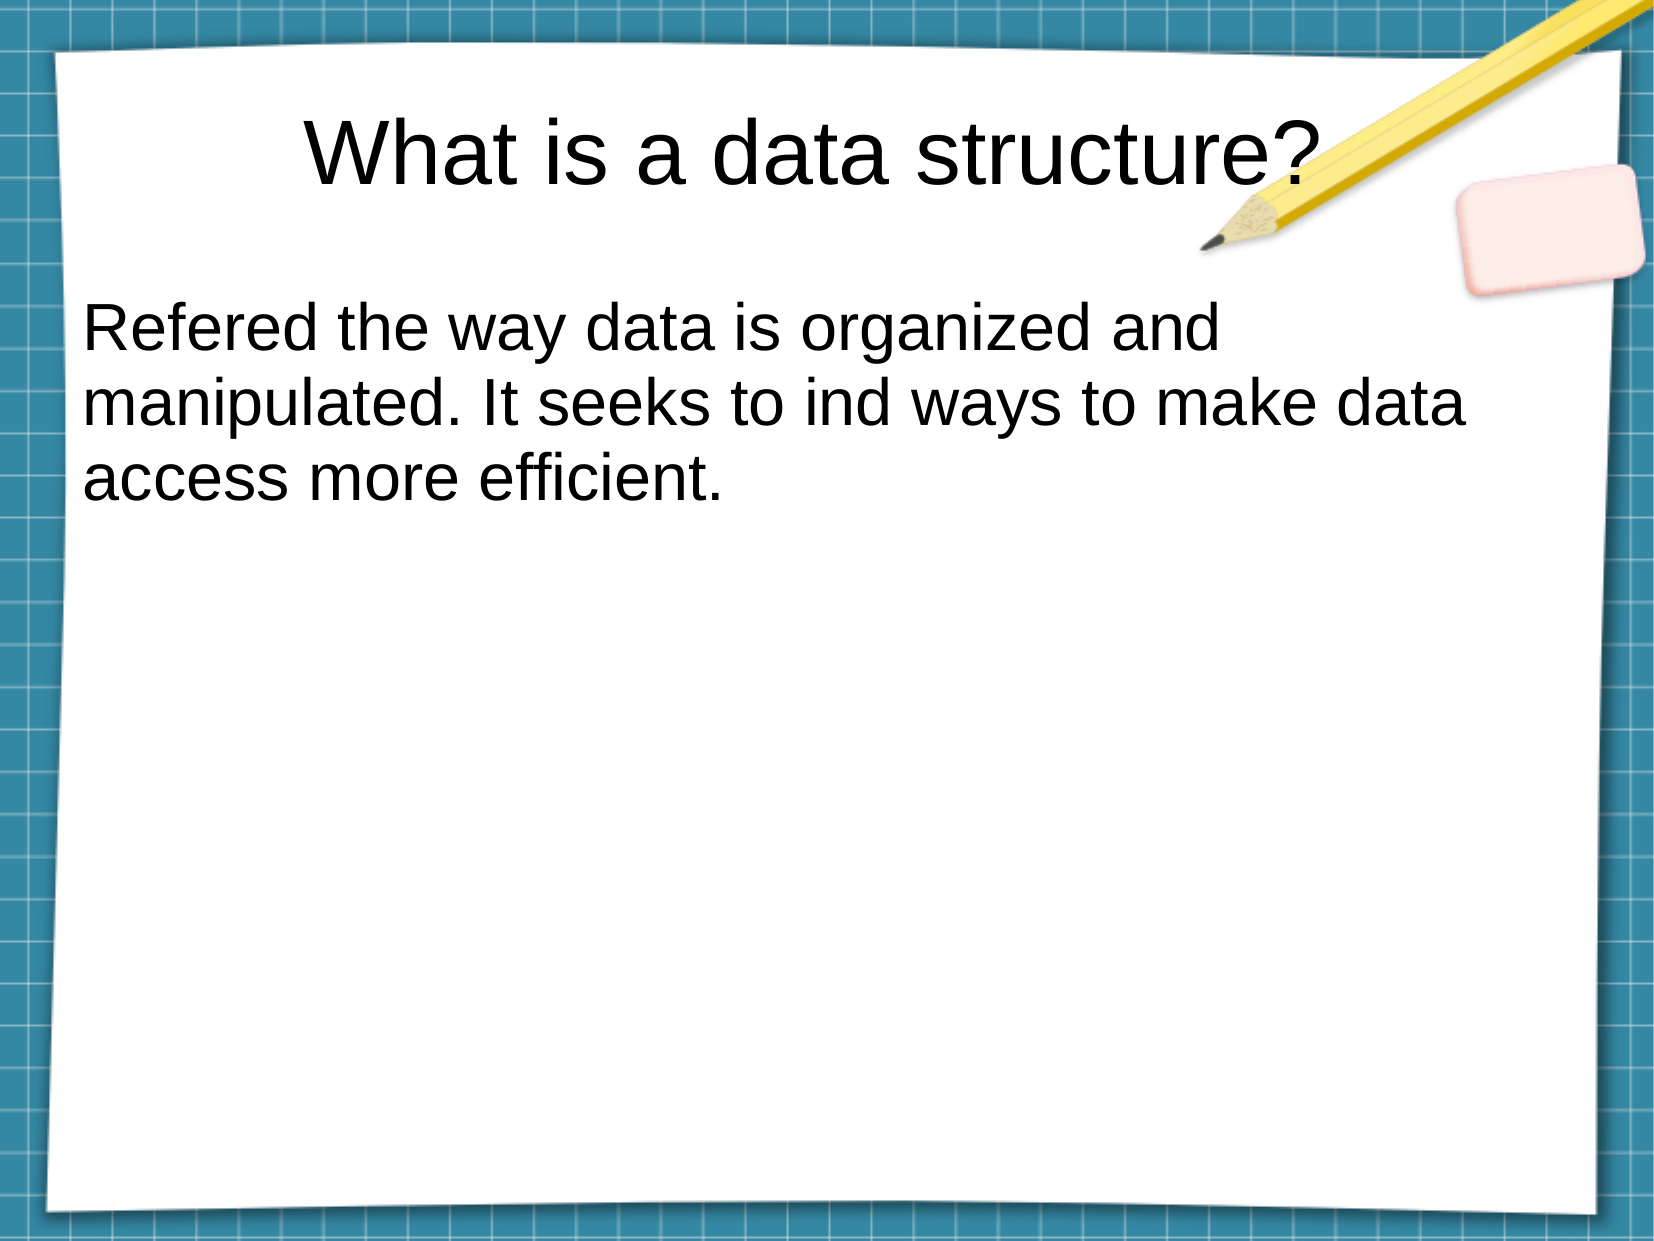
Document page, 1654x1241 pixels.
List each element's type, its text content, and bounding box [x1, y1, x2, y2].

list Refered the way data is organized and manipulated. It seeks to ind ways to make data access more efficient. [82, 290, 1571, 1010]
title What is a data structure? [82, 49, 1571, 257]
picture [0, 0, 1654, 1241]
